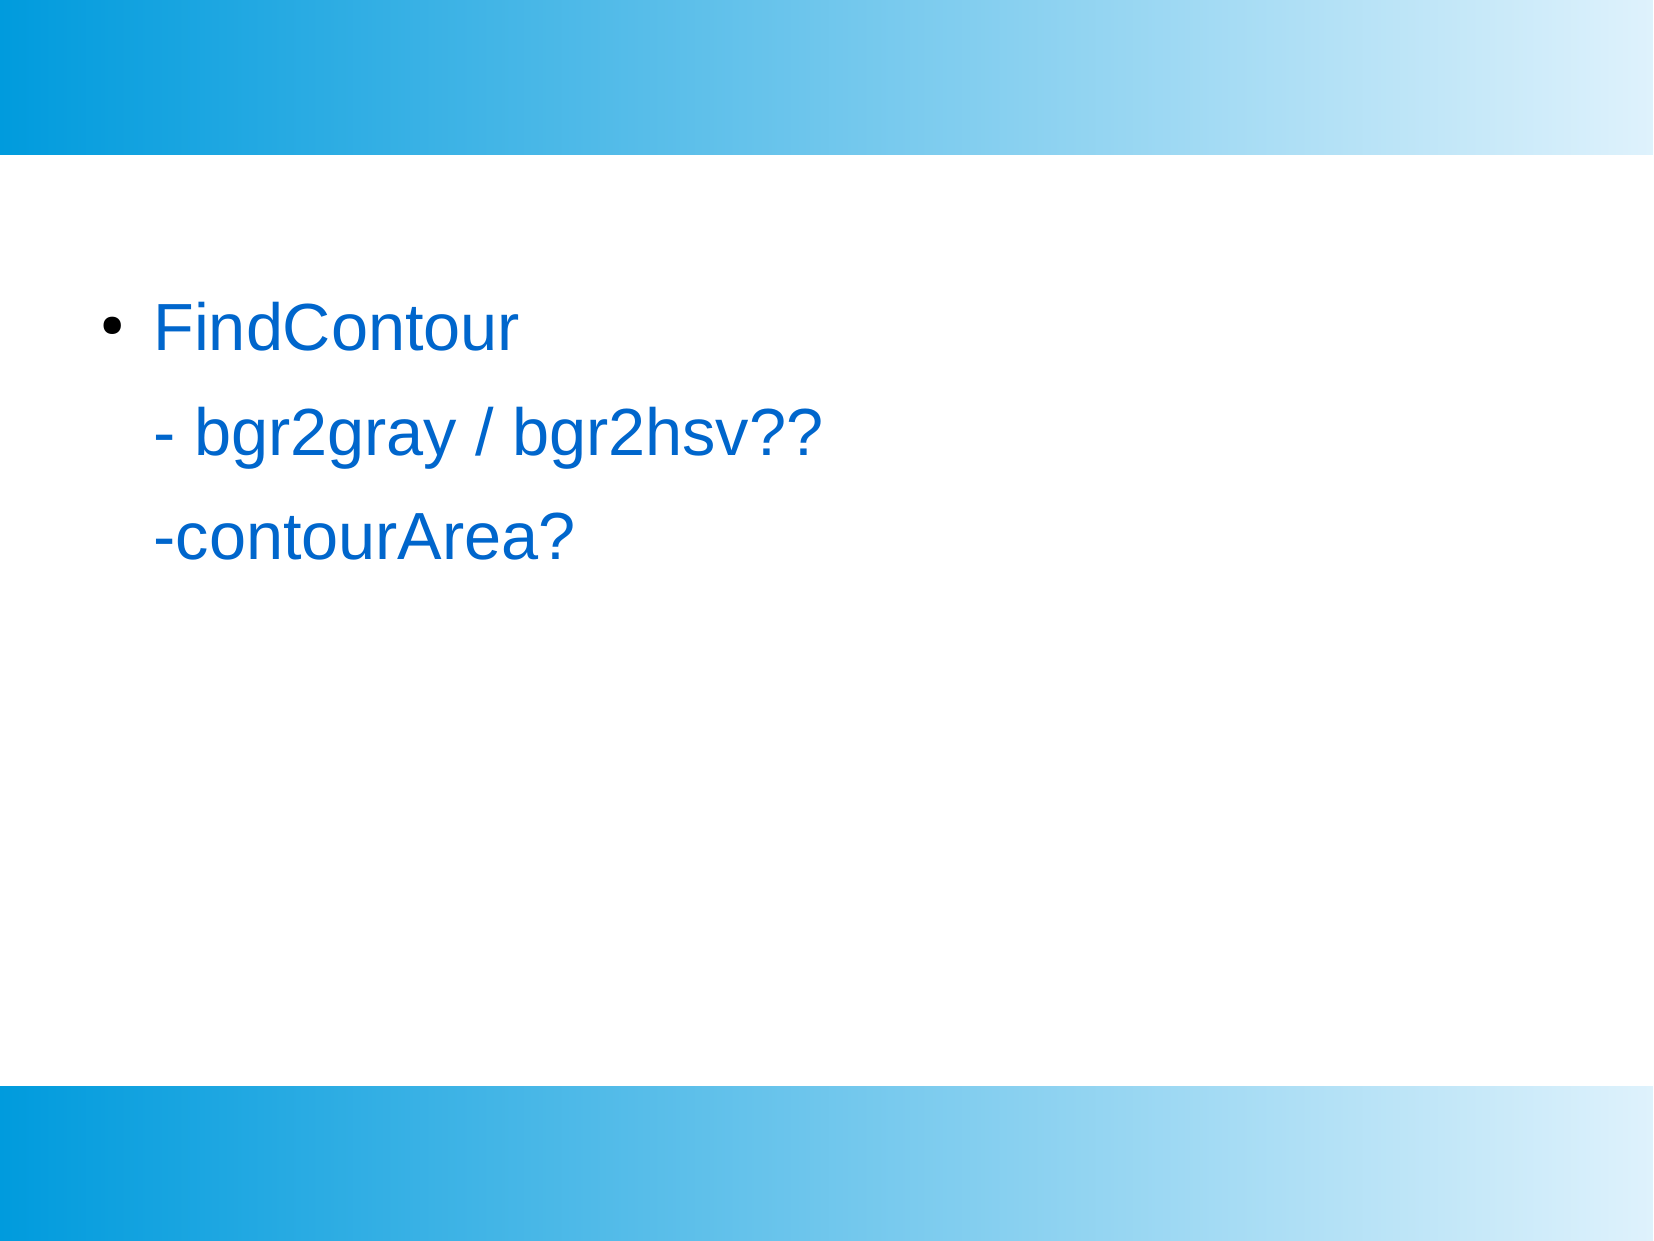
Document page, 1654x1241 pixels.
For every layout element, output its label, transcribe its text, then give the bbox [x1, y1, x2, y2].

list FindContour - bgr2gray / bgr2hsv?? -contourArea? [82, 290, 1571, 1010]
